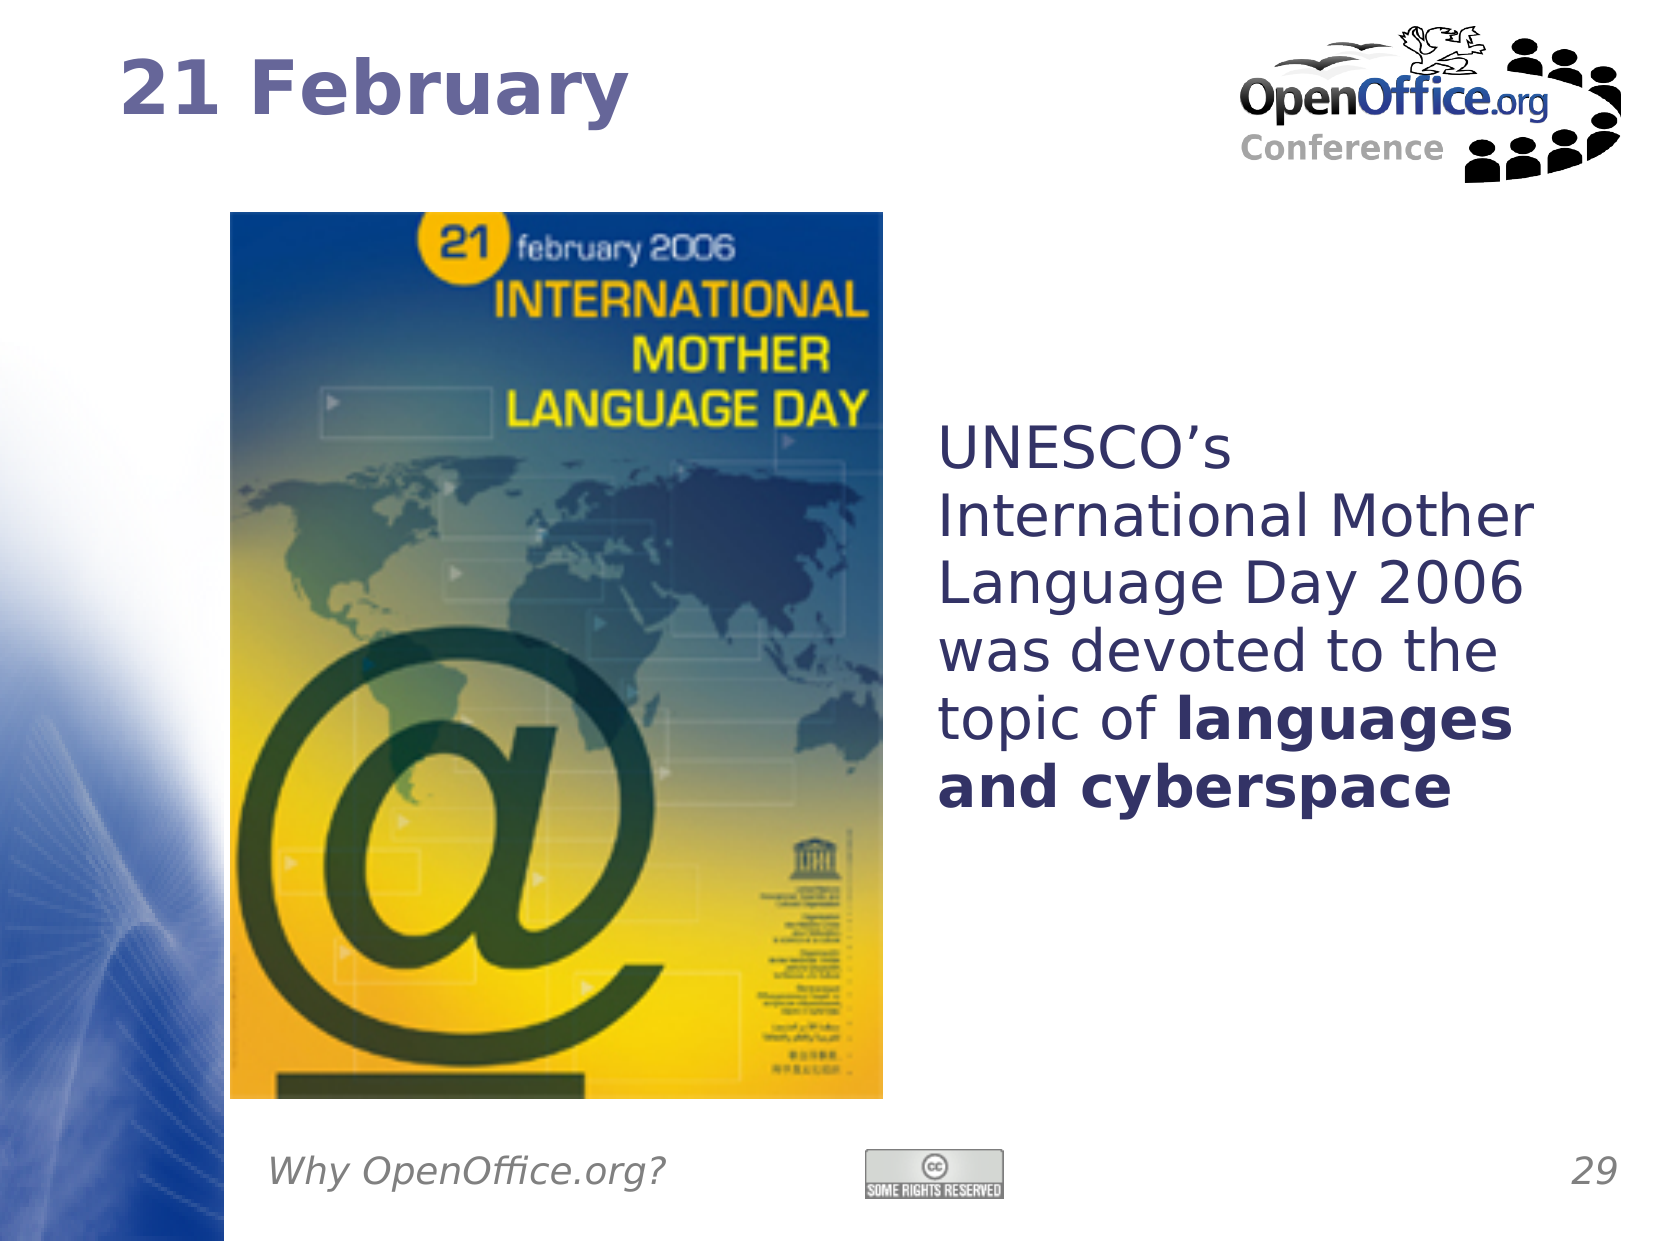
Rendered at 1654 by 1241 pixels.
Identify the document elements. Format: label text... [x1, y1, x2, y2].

list UNESCO’s International Mother Language Day 2006 was devoted to the topic of languages and cyberspace [937, 232, 1619, 1097]
picture [1240, 26, 1621, 183]
title 21 February [29, 29, 1216, 149]
picture [0, 0, 900, 1241]
